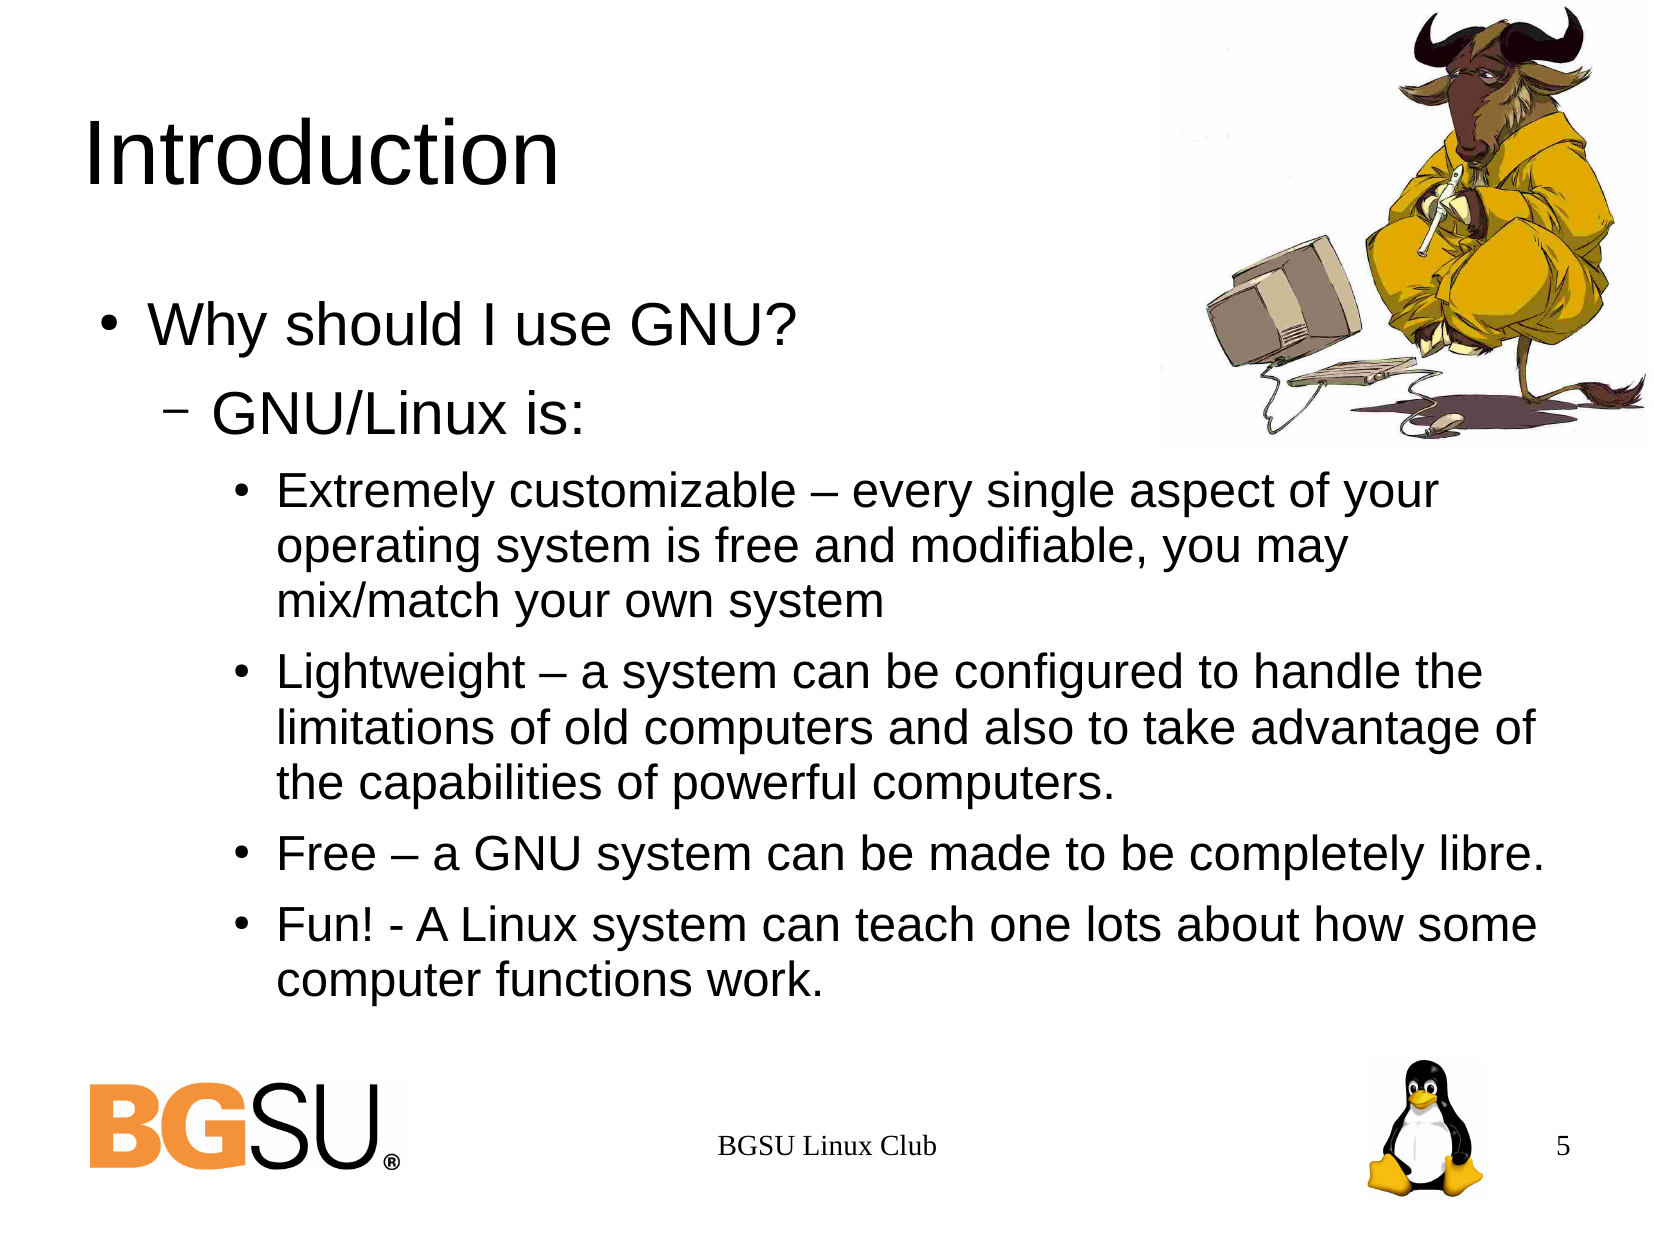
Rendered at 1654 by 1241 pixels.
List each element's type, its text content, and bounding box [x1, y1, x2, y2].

picture [1157, 0, 1654, 451]
picture [90, 1082, 409, 1171]
title Introduction [82, 49, 1571, 257]
picture [1365, 1057, 1486, 1201]
list Why should I use GNU? GNU/Linux is: Extremely customizable – every single aspect of your operating system is free and modifiable, you may mix/match your own system Lightweight – a system can be configured to handle the limitations of old computers and also to take advantage of the capabilities of powerful computers. Free – a GNU system can be made to be completely libre. Fun! - A Linux system can teach one lots about how some computer functions work. [82, 290, 1571, 1010]
